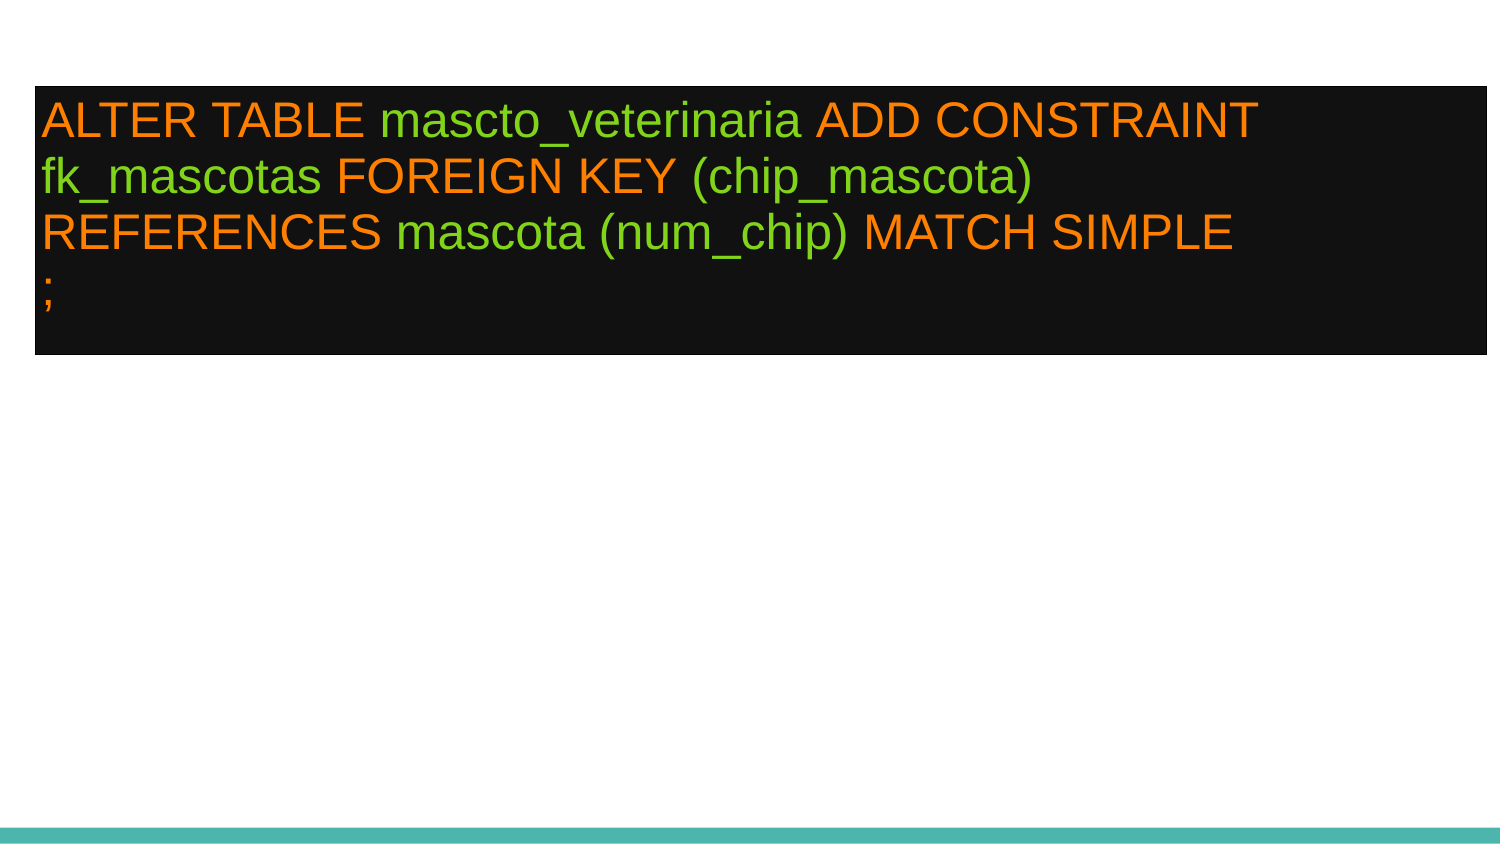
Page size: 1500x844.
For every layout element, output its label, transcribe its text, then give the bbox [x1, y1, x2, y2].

table_header ALTER TABLE mascto_veterinaria ADD CONSTRAINT fk_mascotas FOREIGN KEY (chip_mascota) REFERENCES mascota (num_chip) MATCH SIMPLE ; [36, 87, 1486, 354]
